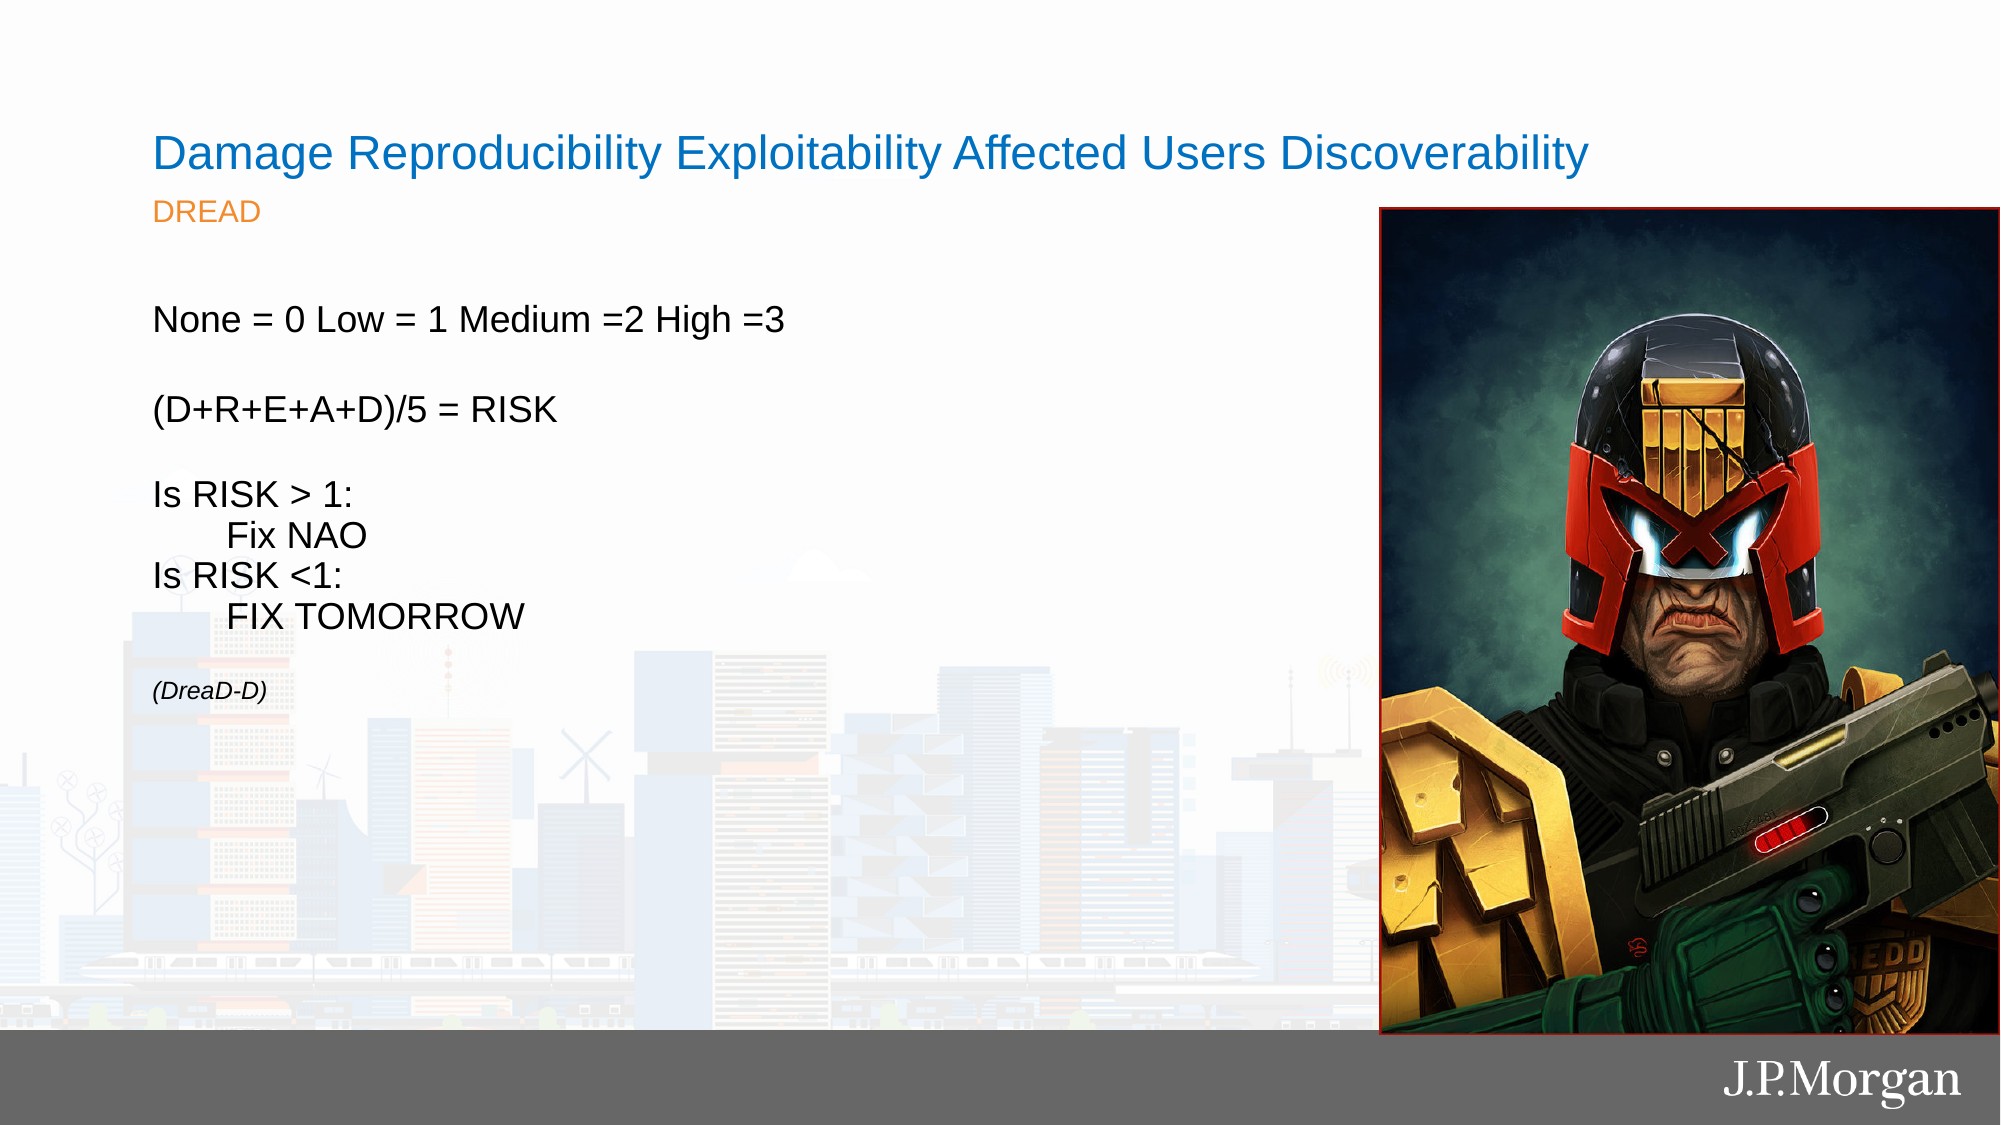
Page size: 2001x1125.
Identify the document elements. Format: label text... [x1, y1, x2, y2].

picture [0, 0, 2001, 1125]
list None = 0 Low = 1 Medium =2 High =3 (D+R+E+A+D)/5 = RISK Is RISK > 1: Fix NAO Is RISK <1: FIX TOMORROW (DreaD-D) [137, 288, 1379, 802]
subtitle DREAD [137, 187, 1863, 288]
title Damage Reproducibility Exploitability Affected Users Discoverability [137, 76, 1863, 187]
